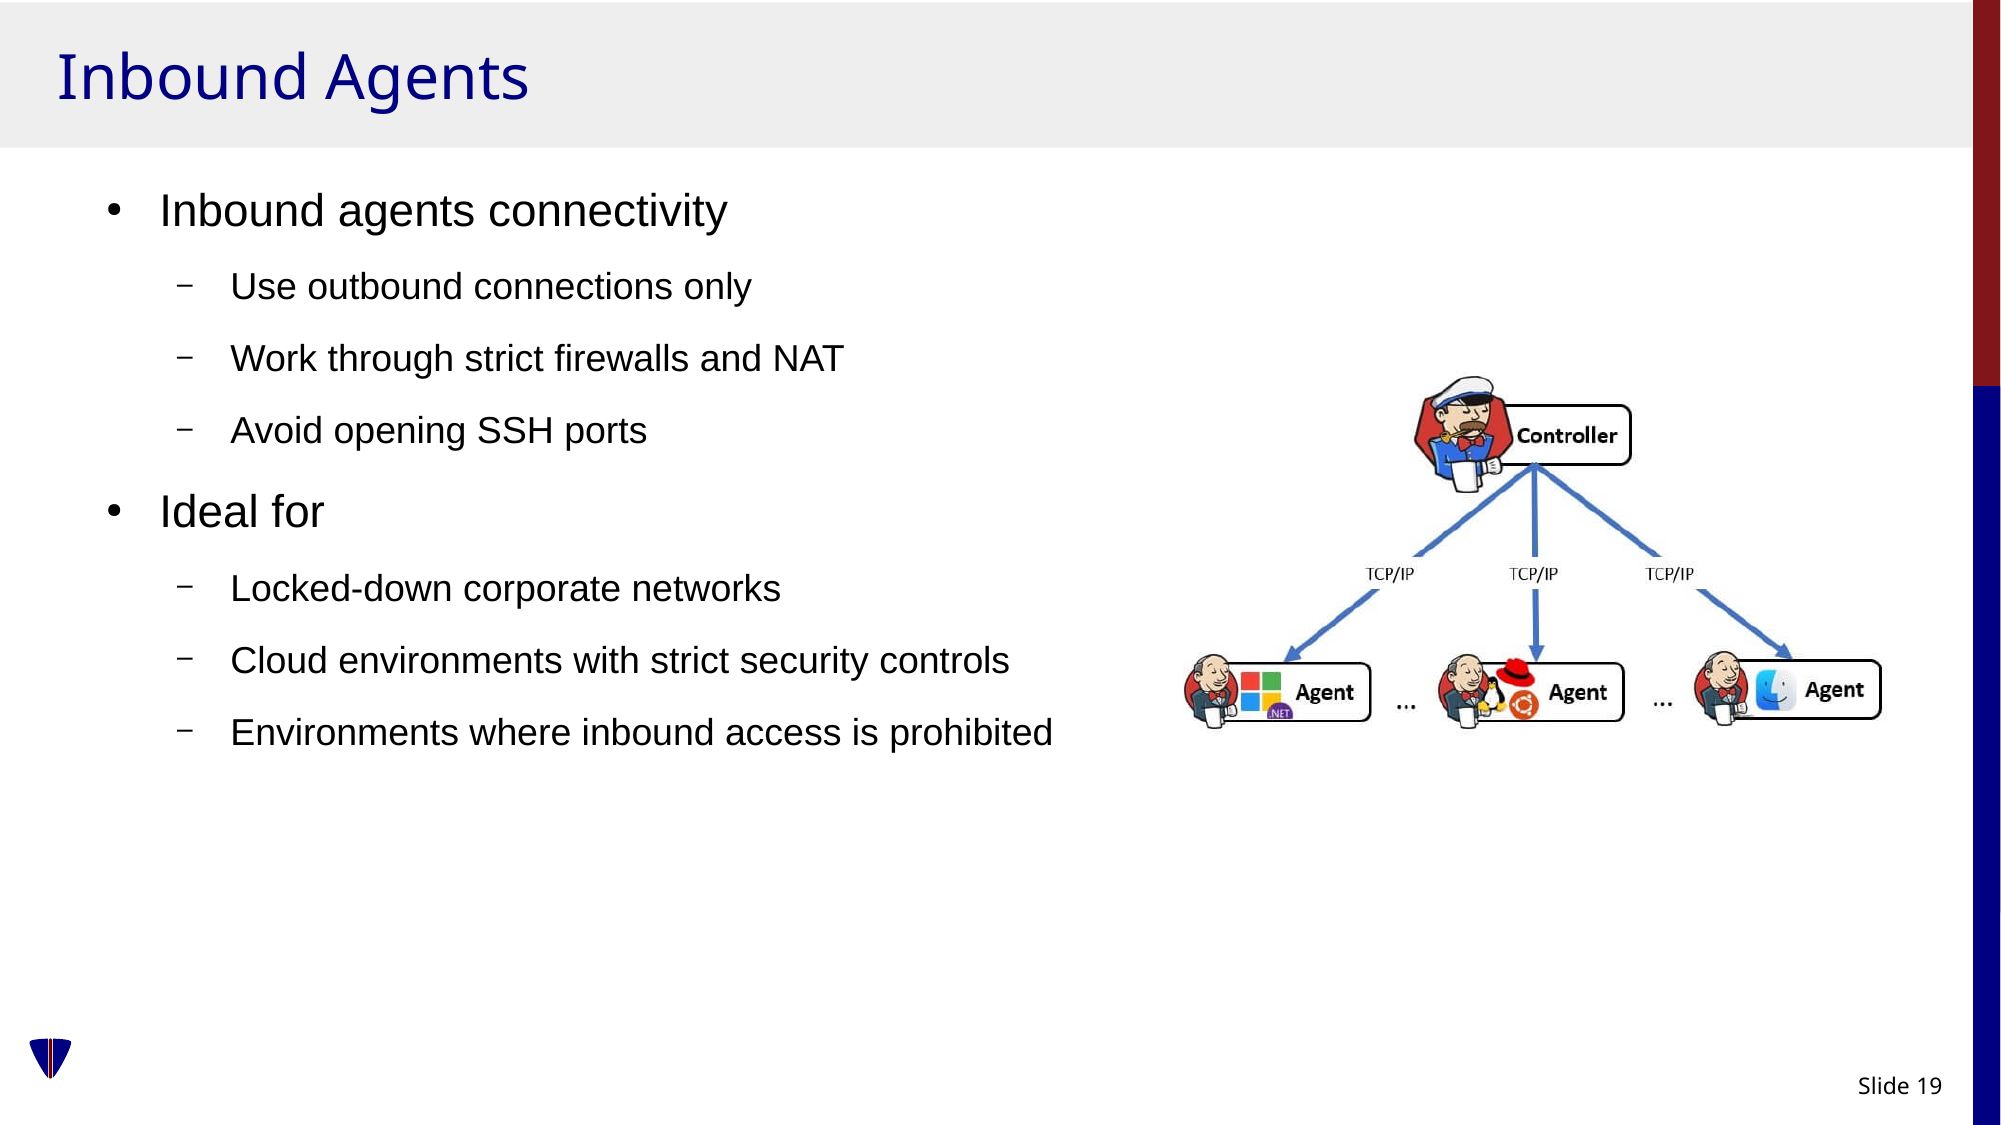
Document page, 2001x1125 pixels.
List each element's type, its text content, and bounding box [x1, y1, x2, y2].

title Inbound Agents [0, 2, 1973, 148]
list Inbound agents connectivity Use outbound connections only Work through strict firewalls and NAT Avoid opening SSH ports Ideal for Locked-down corporate networks Cloud environments with strict security controls Environments where inbound access is prohibited [88, 177, 1123, 1034]
picture [1122, 340, 1941, 798]
